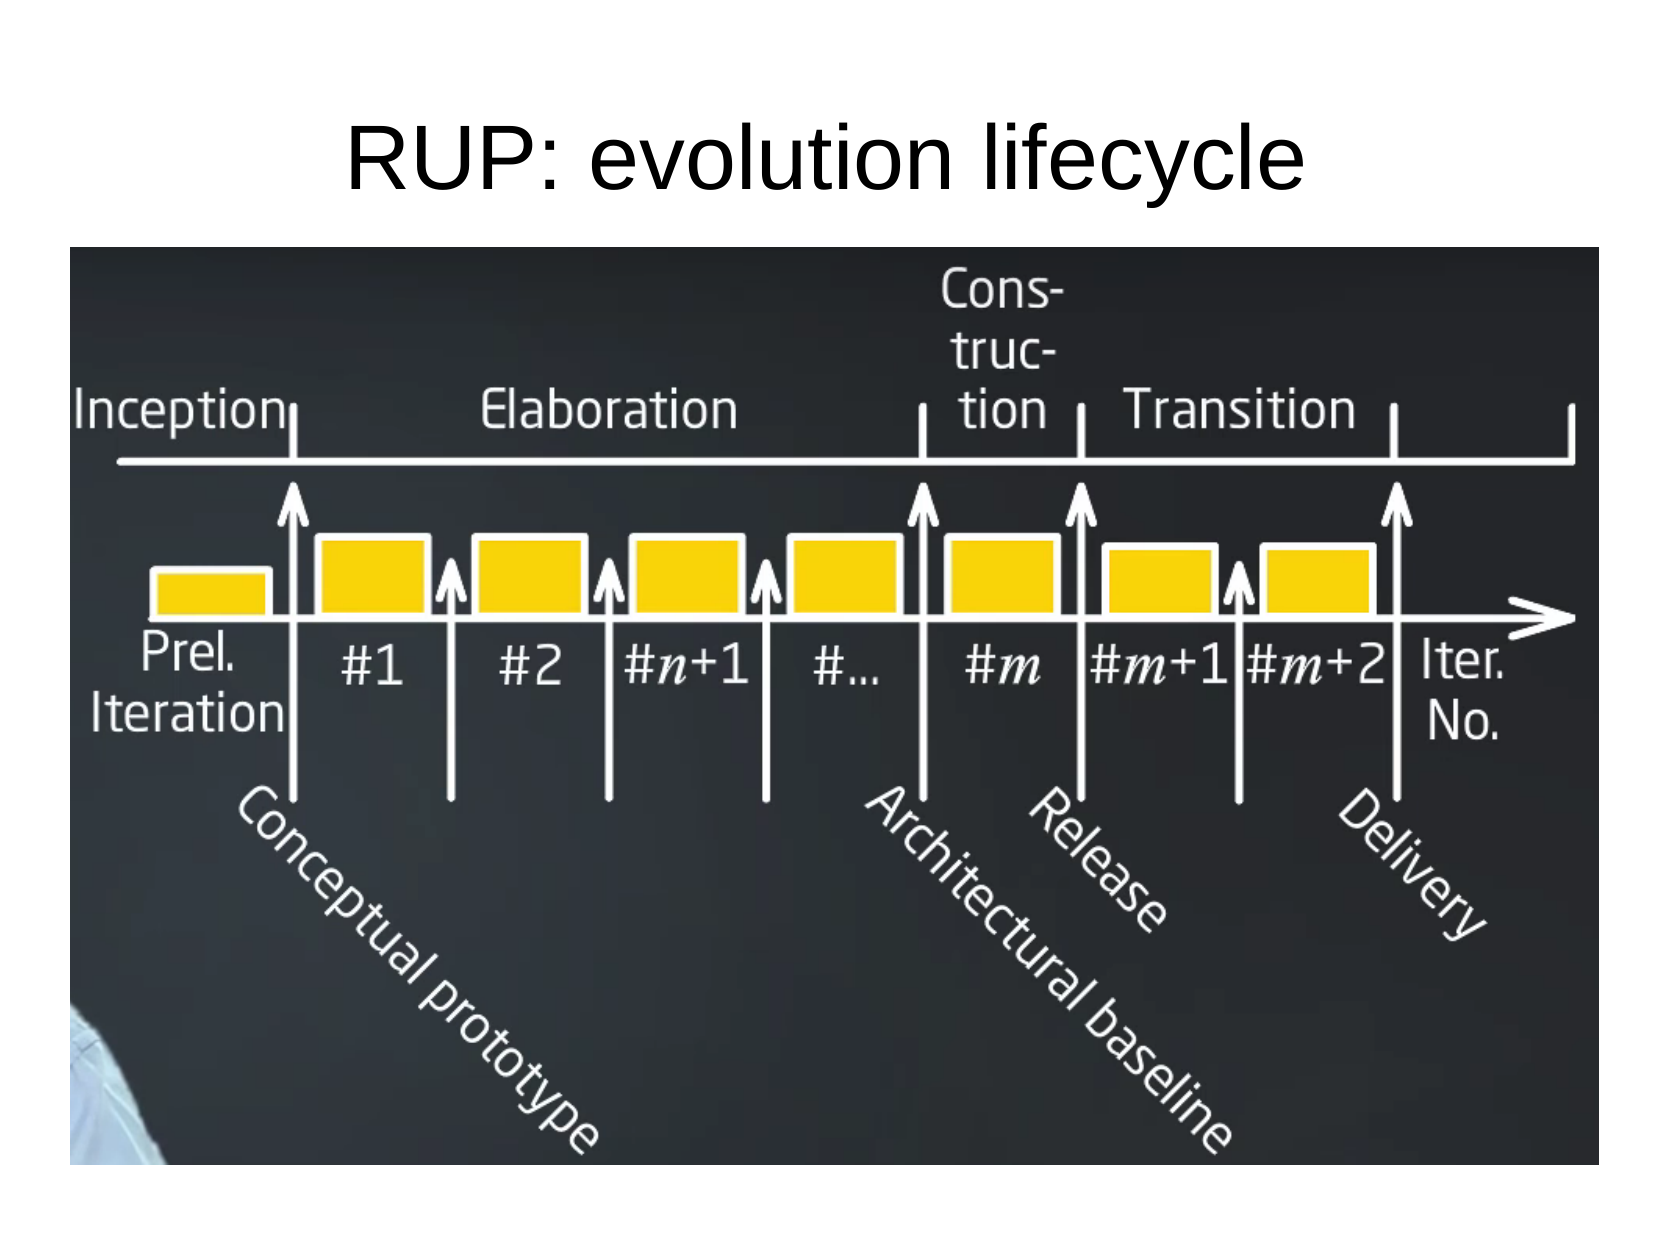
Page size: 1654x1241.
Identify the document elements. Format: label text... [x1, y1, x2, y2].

picture [70, 248, 1599, 1166]
title RUP: evolution lifecycle [82, 49, 1571, 247]
